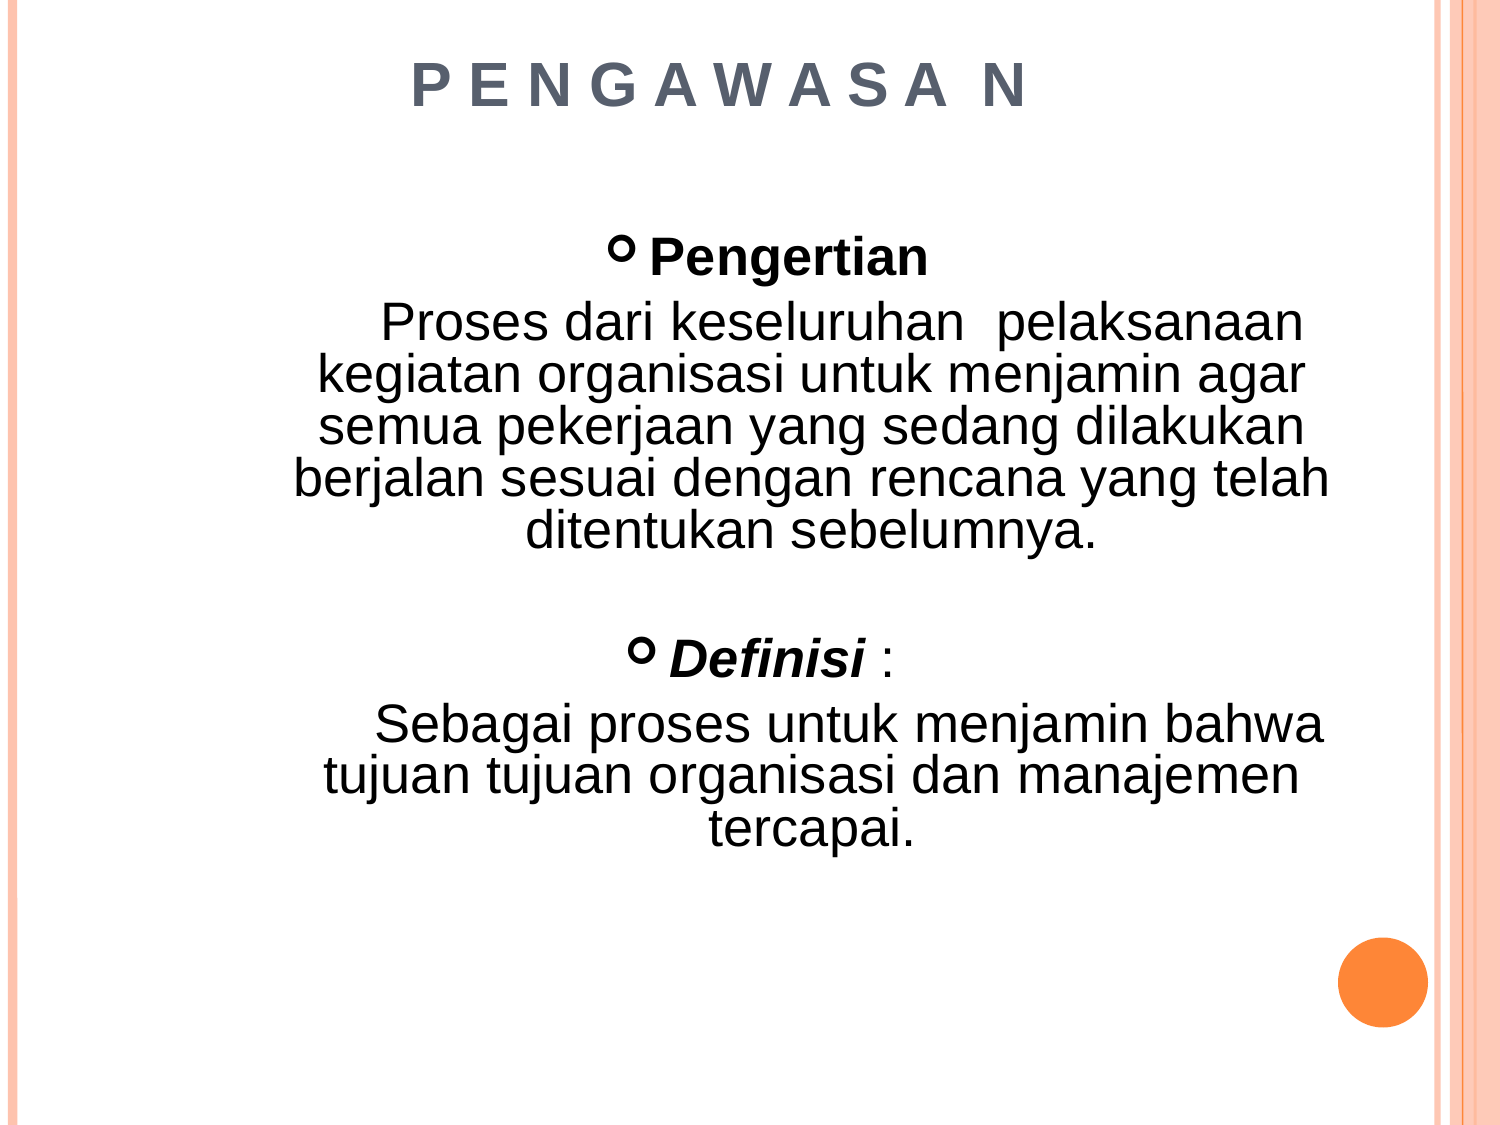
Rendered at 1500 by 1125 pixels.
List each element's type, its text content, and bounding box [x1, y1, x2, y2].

list Pengertian Proses dari keseluruhan pelaksanaan kegiatan organisasi untuk menjamin agar semua pekerjaan yang sedang dilakukan berjalan sesuai dengan rencana yang telah ditentukan sebelumnya. Definisi : Sebagai proses untuk menjamin bahwa tujuan tujuan organisasi dan manajemen tercapai. [123, 149, 1412, 1051]
title P E N G A W A S A N [395, 30, 1411, 127]
